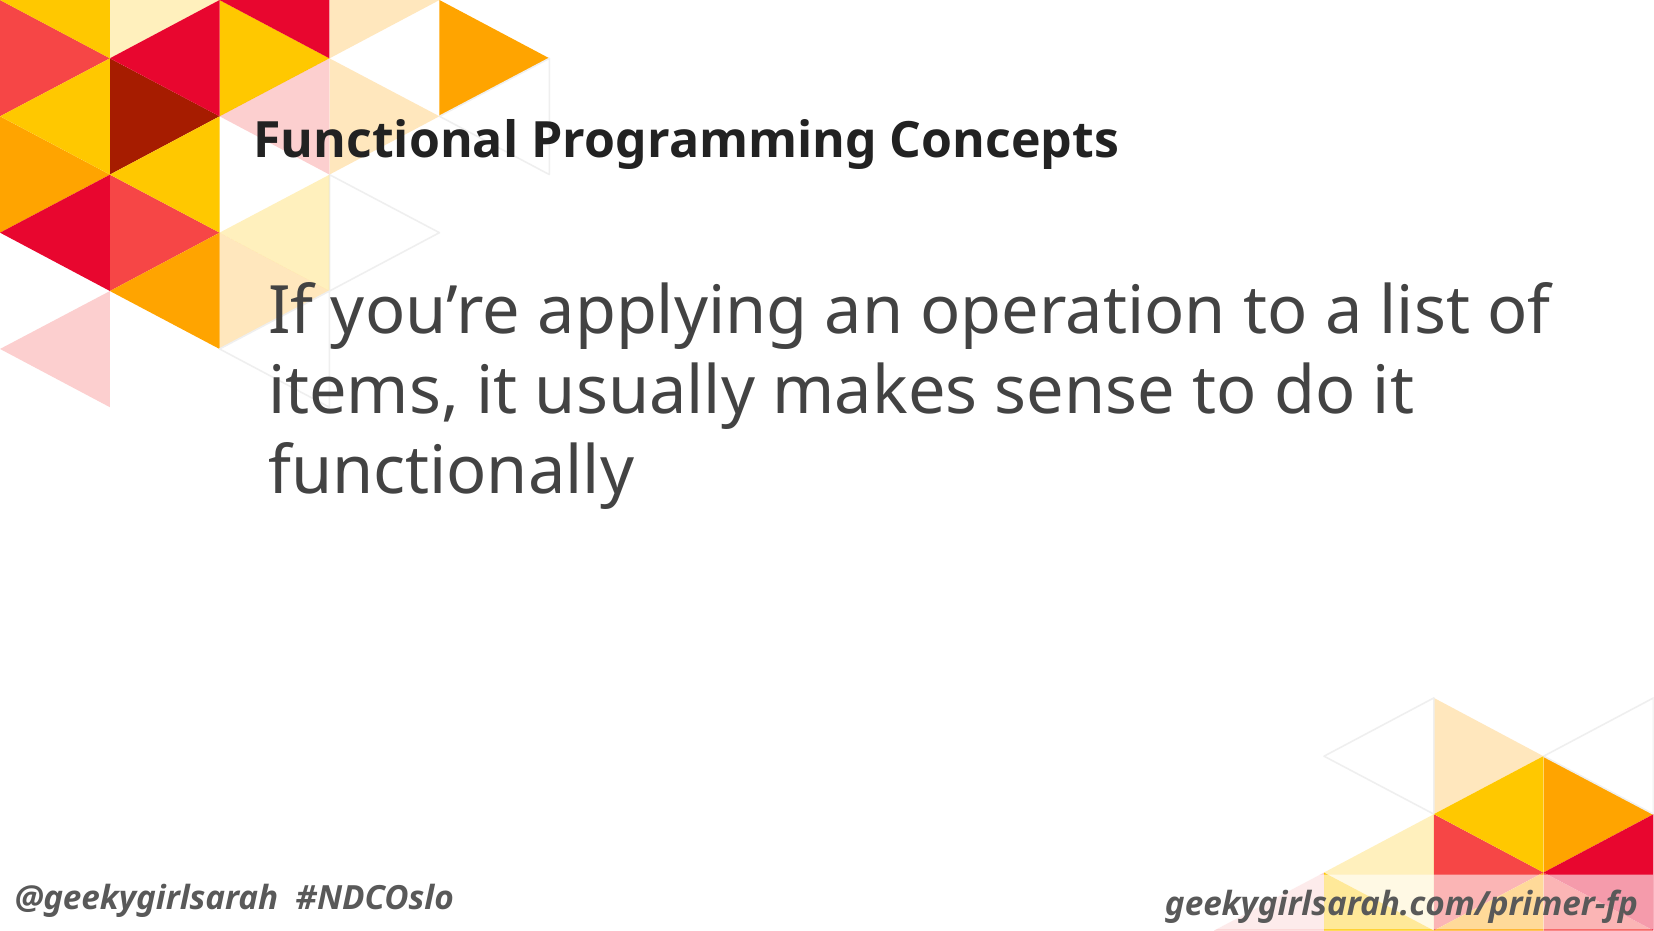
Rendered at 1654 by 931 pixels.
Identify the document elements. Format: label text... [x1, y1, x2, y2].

list If you’re applying an operation to a list of items, it usually makes sense to do it functionally [238, 251, 1591, 777]
title Functional Programming Concepts [238, 61, 1406, 183]
